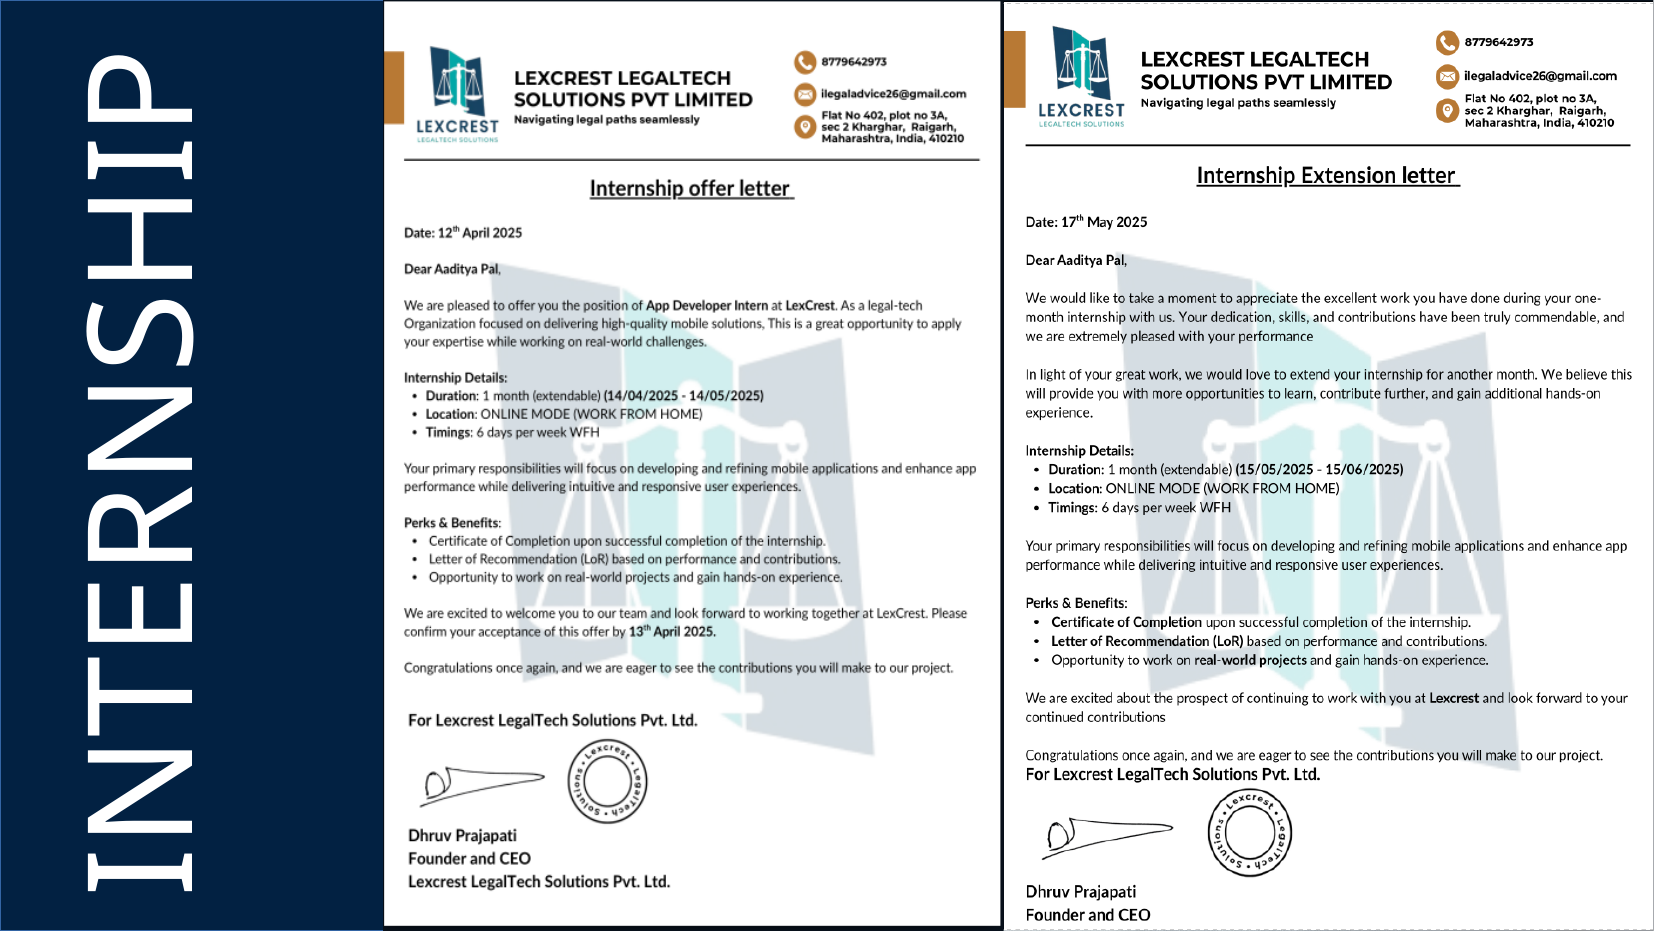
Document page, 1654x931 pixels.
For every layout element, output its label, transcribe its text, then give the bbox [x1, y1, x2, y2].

picture [383, 0, 1654, 931]
text_box INTERNSHIP LETTER [29, 29, 383, 916]
text_box [0, 0, 383, 931]
